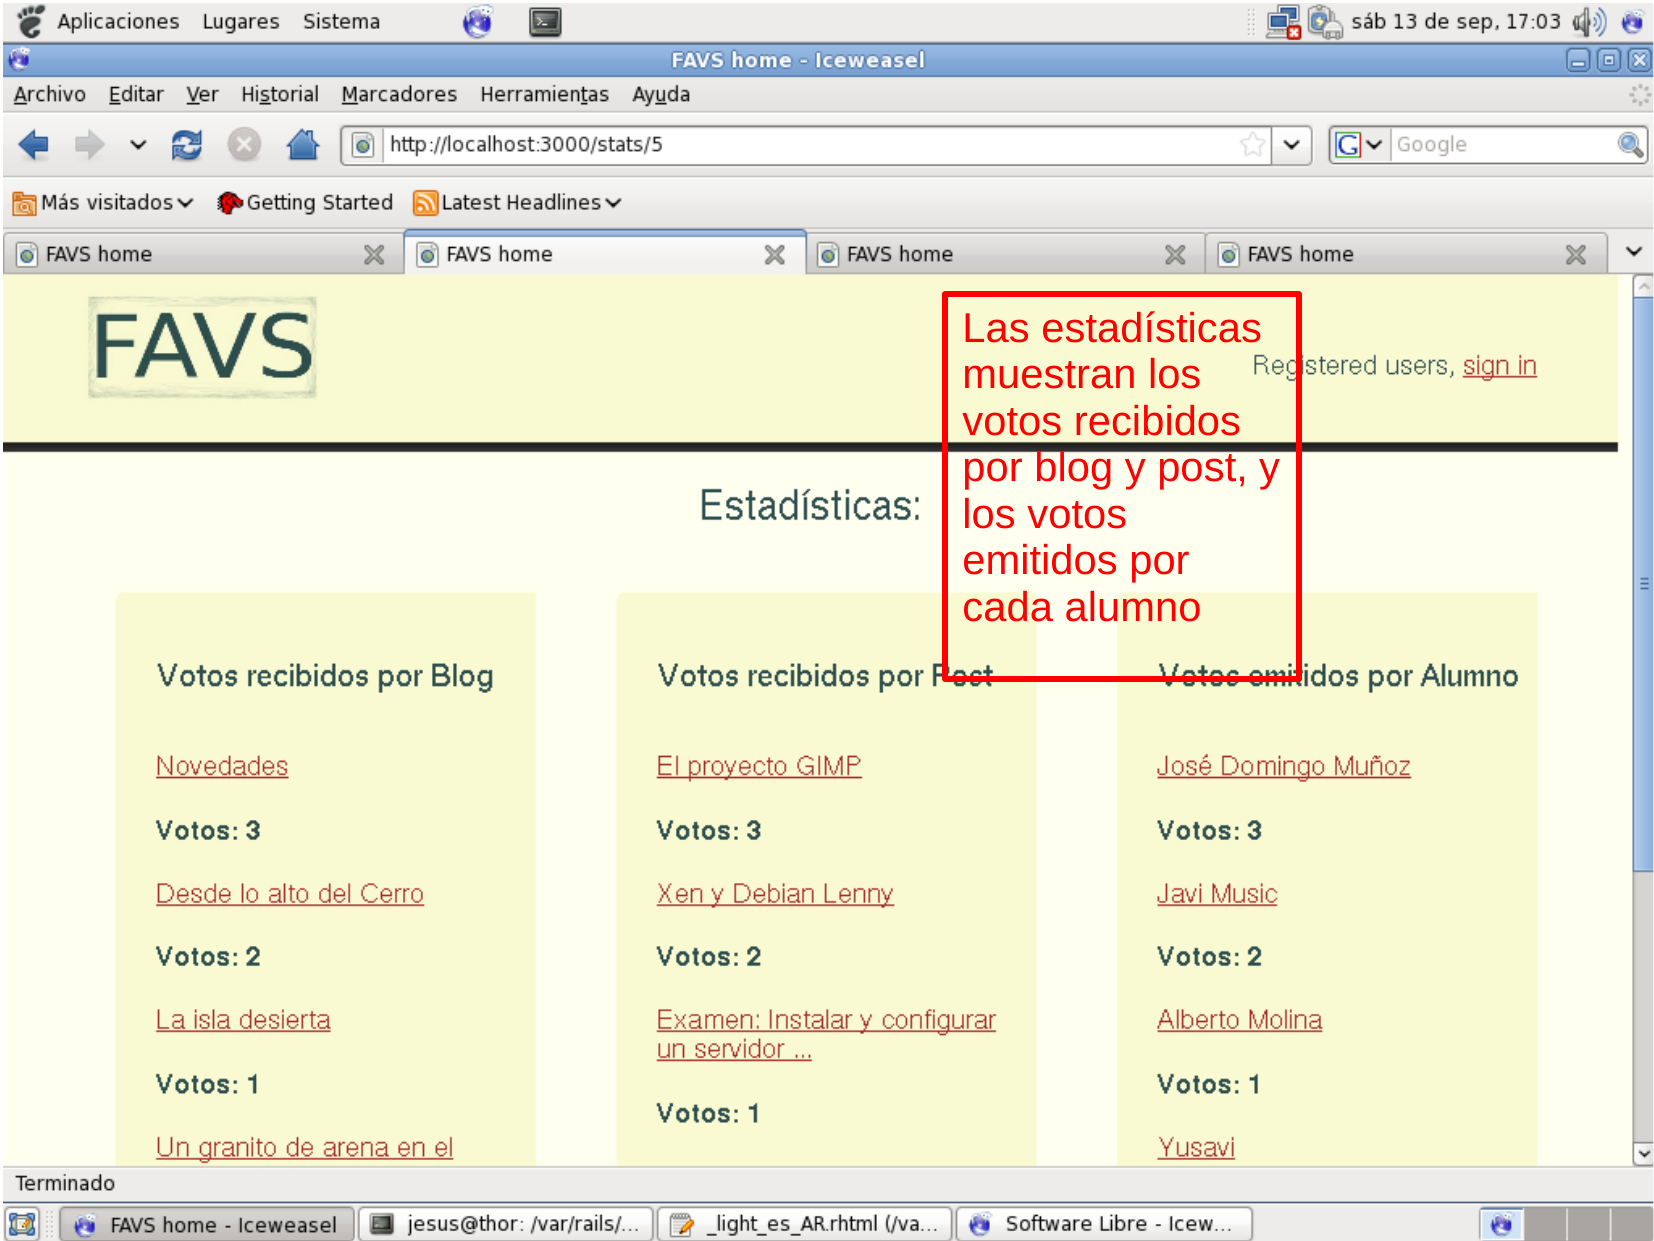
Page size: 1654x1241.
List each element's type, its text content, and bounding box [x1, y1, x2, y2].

text_box Las estadísticas muestran los votos recibidos por blog y post, y los votos emitidos por cada alumno [944, 294, 1300, 680]
picture [3, 3, 1654, 1241]
